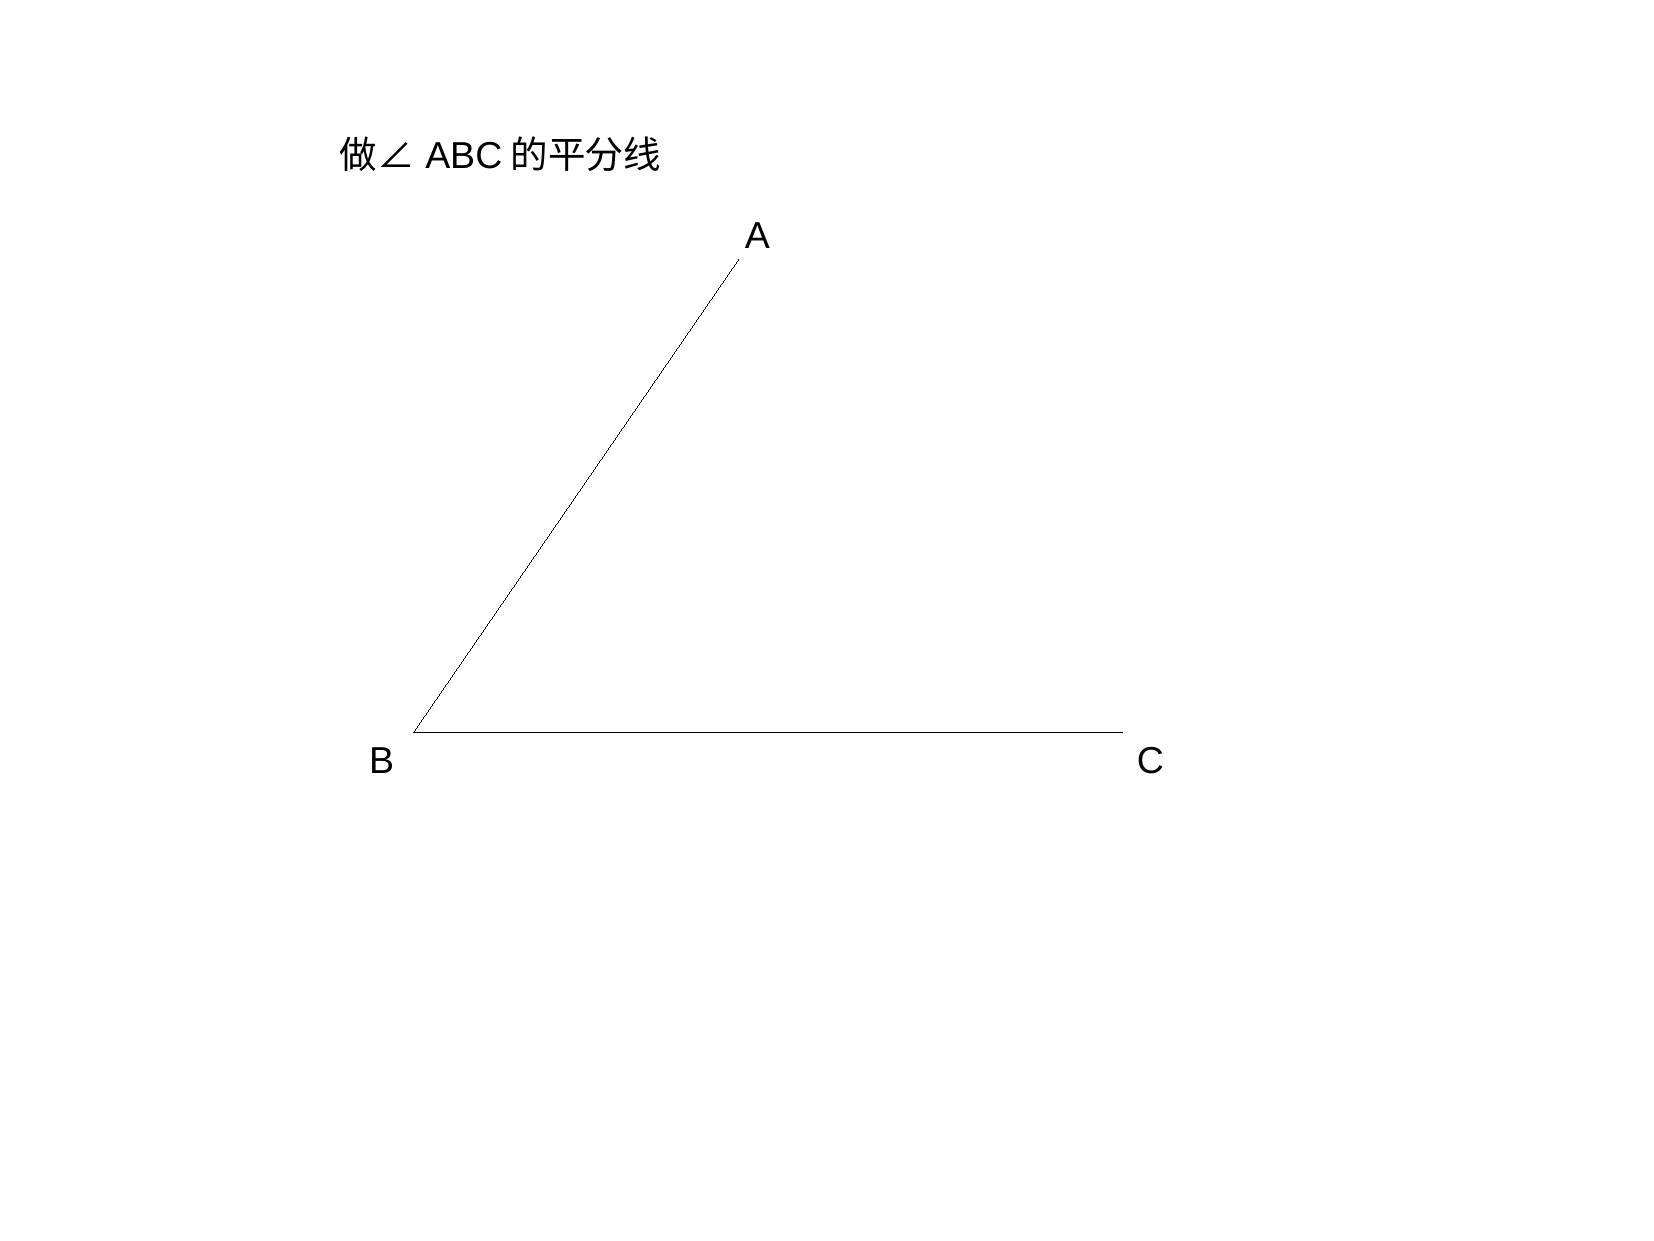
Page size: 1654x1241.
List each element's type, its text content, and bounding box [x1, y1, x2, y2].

text_box C [1122, 732, 1179, 790]
text_box 做∠ABC的平分线 [324, 118, 660, 175]
text_box B [354, 732, 410, 790]
text_box A [730, 206, 785, 264]
